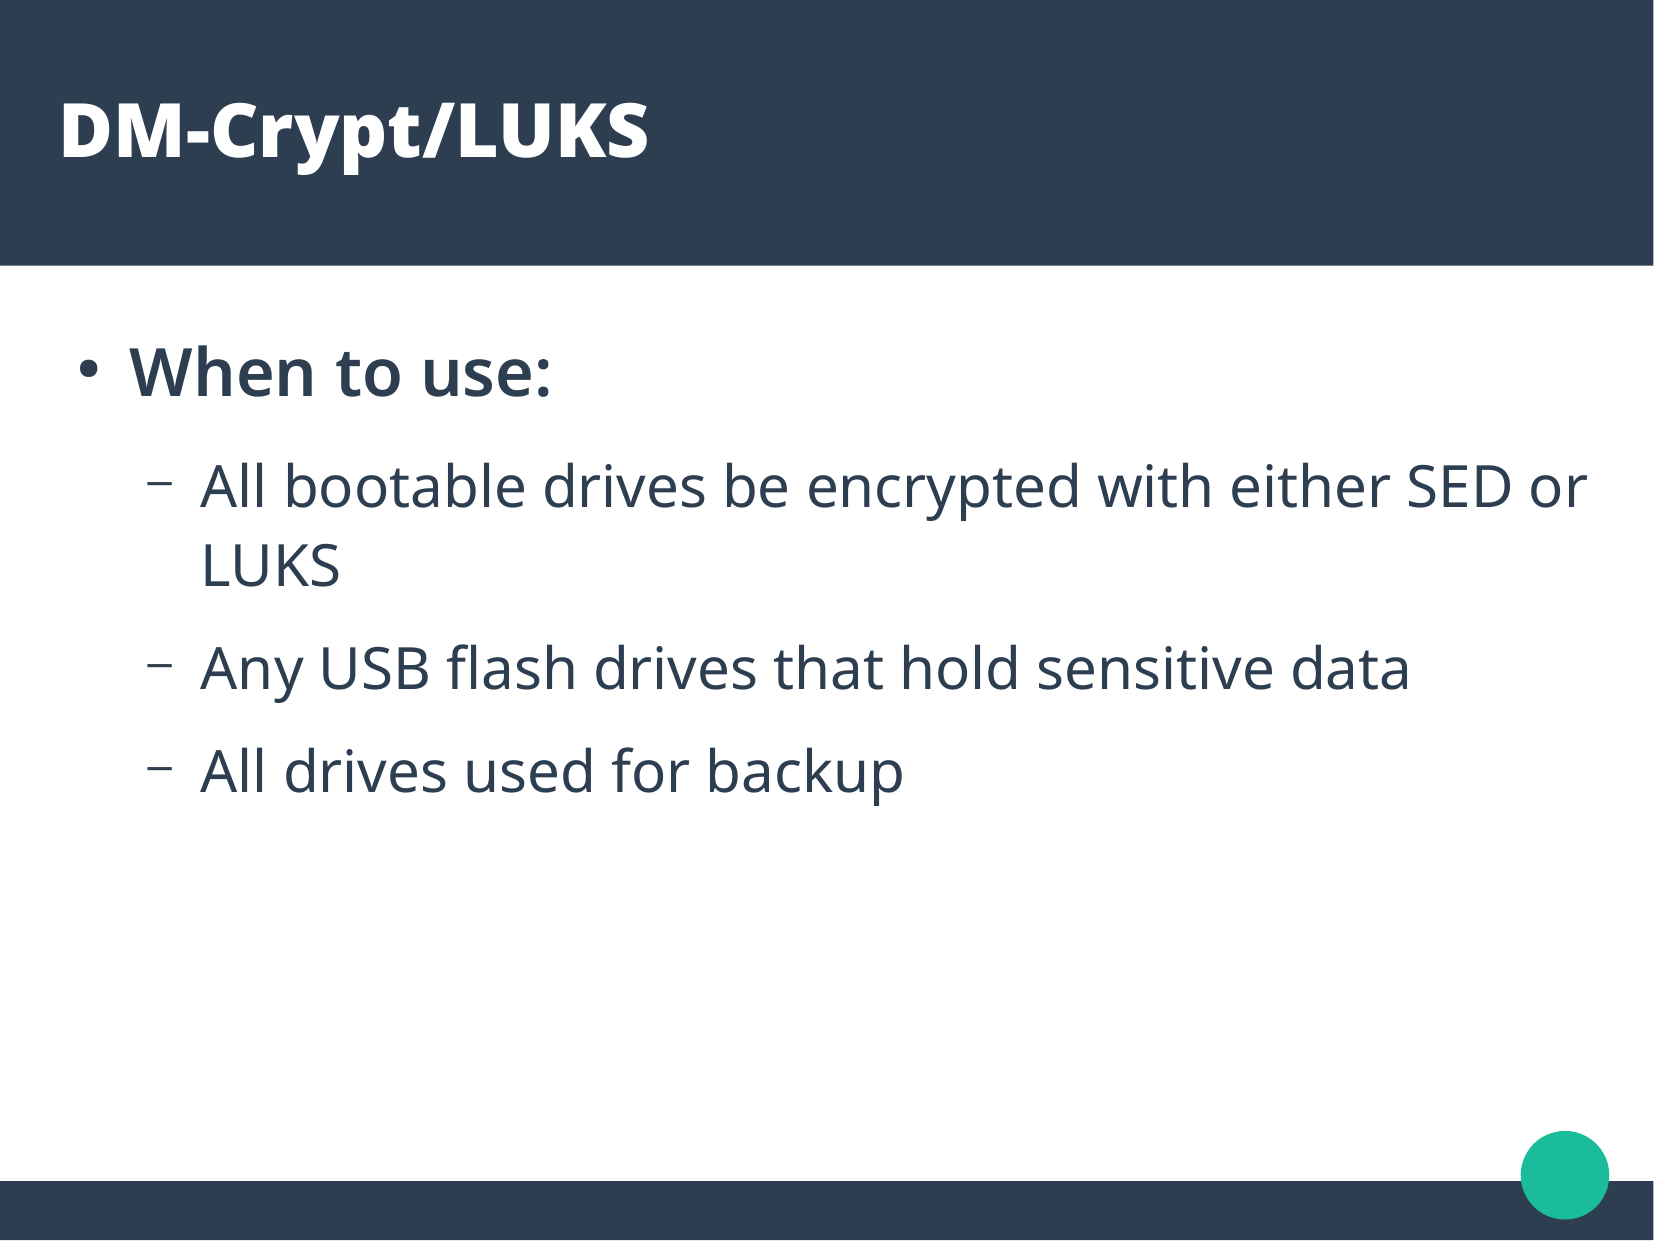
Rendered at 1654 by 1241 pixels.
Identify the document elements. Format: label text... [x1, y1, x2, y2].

title DM-Crypt/LUKS [59, 49, 1595, 207]
list When to use: All bootable drives be encrypted with either SED or LUKS Any USB flash drives that hold sensitive data All drives used for backup [59, 324, 1595, 1152]
